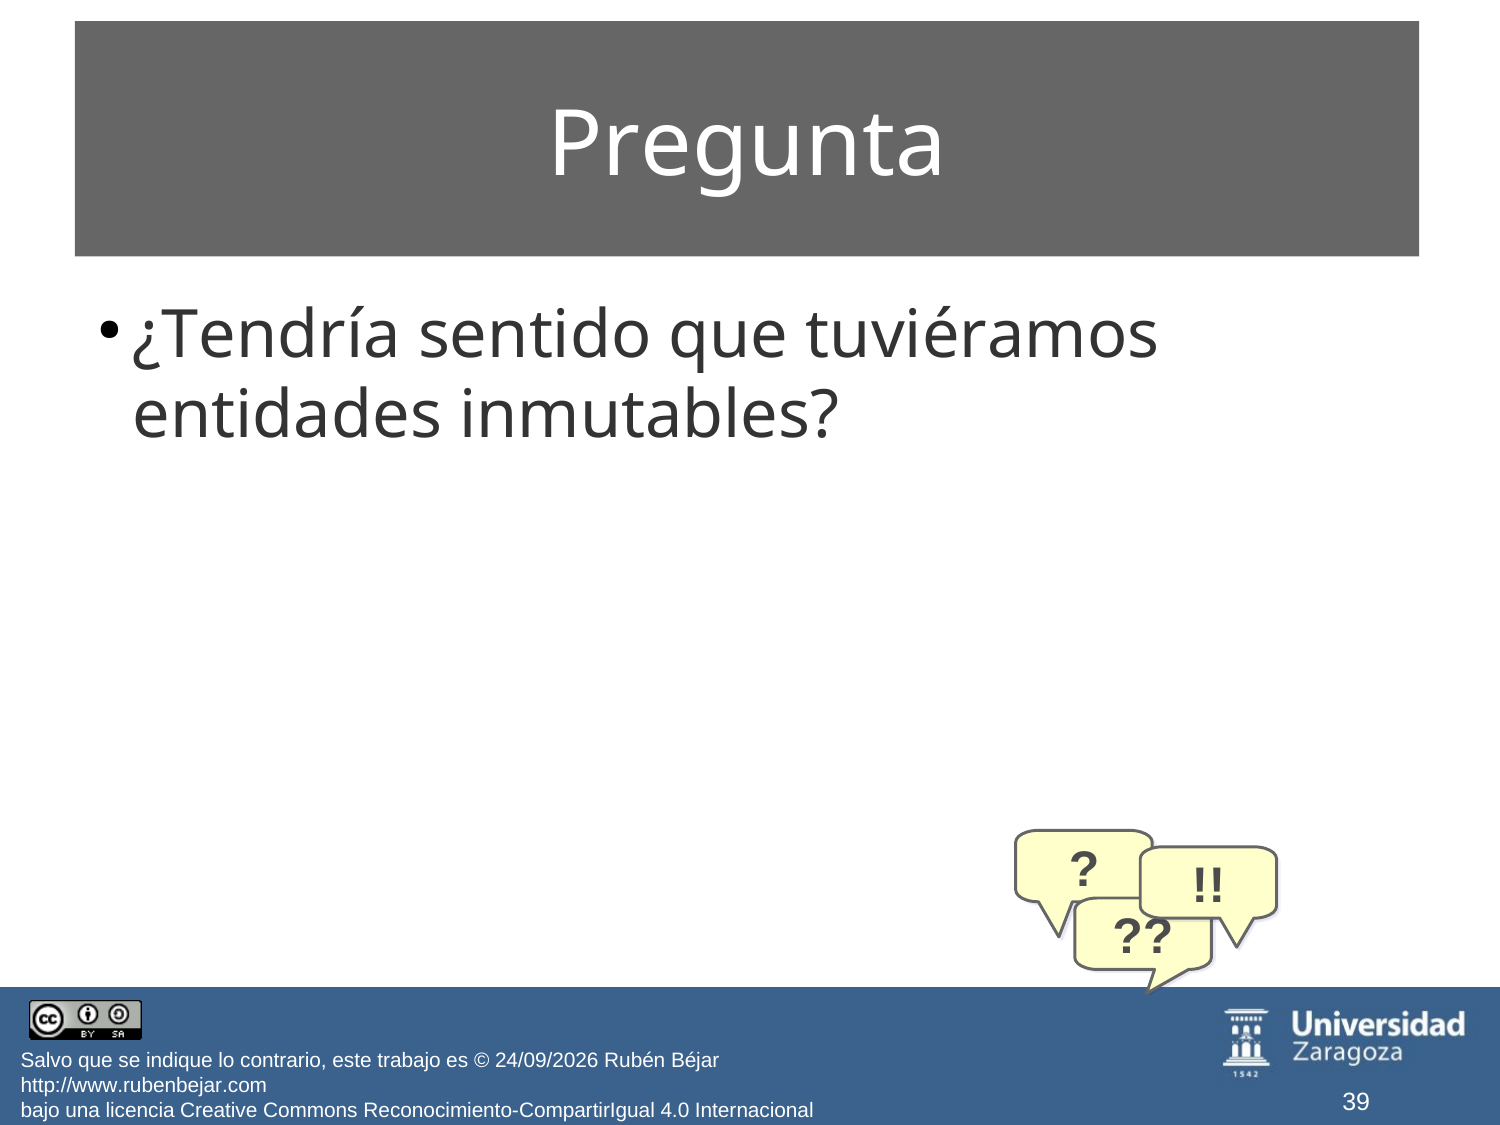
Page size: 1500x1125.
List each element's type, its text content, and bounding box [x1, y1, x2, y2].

text_box ?? [1074, 897, 1212, 994]
title Pregunta [74, 21, 1420, 257]
list ¿Tendría sentido que tuviéramos entidades inmutables? [82, 283, 1418, 957]
text_box ? [1015, 830, 1153, 937]
text_box !! [1140, 846, 1277, 948]
picture [0, 987, 1500, 1125]
